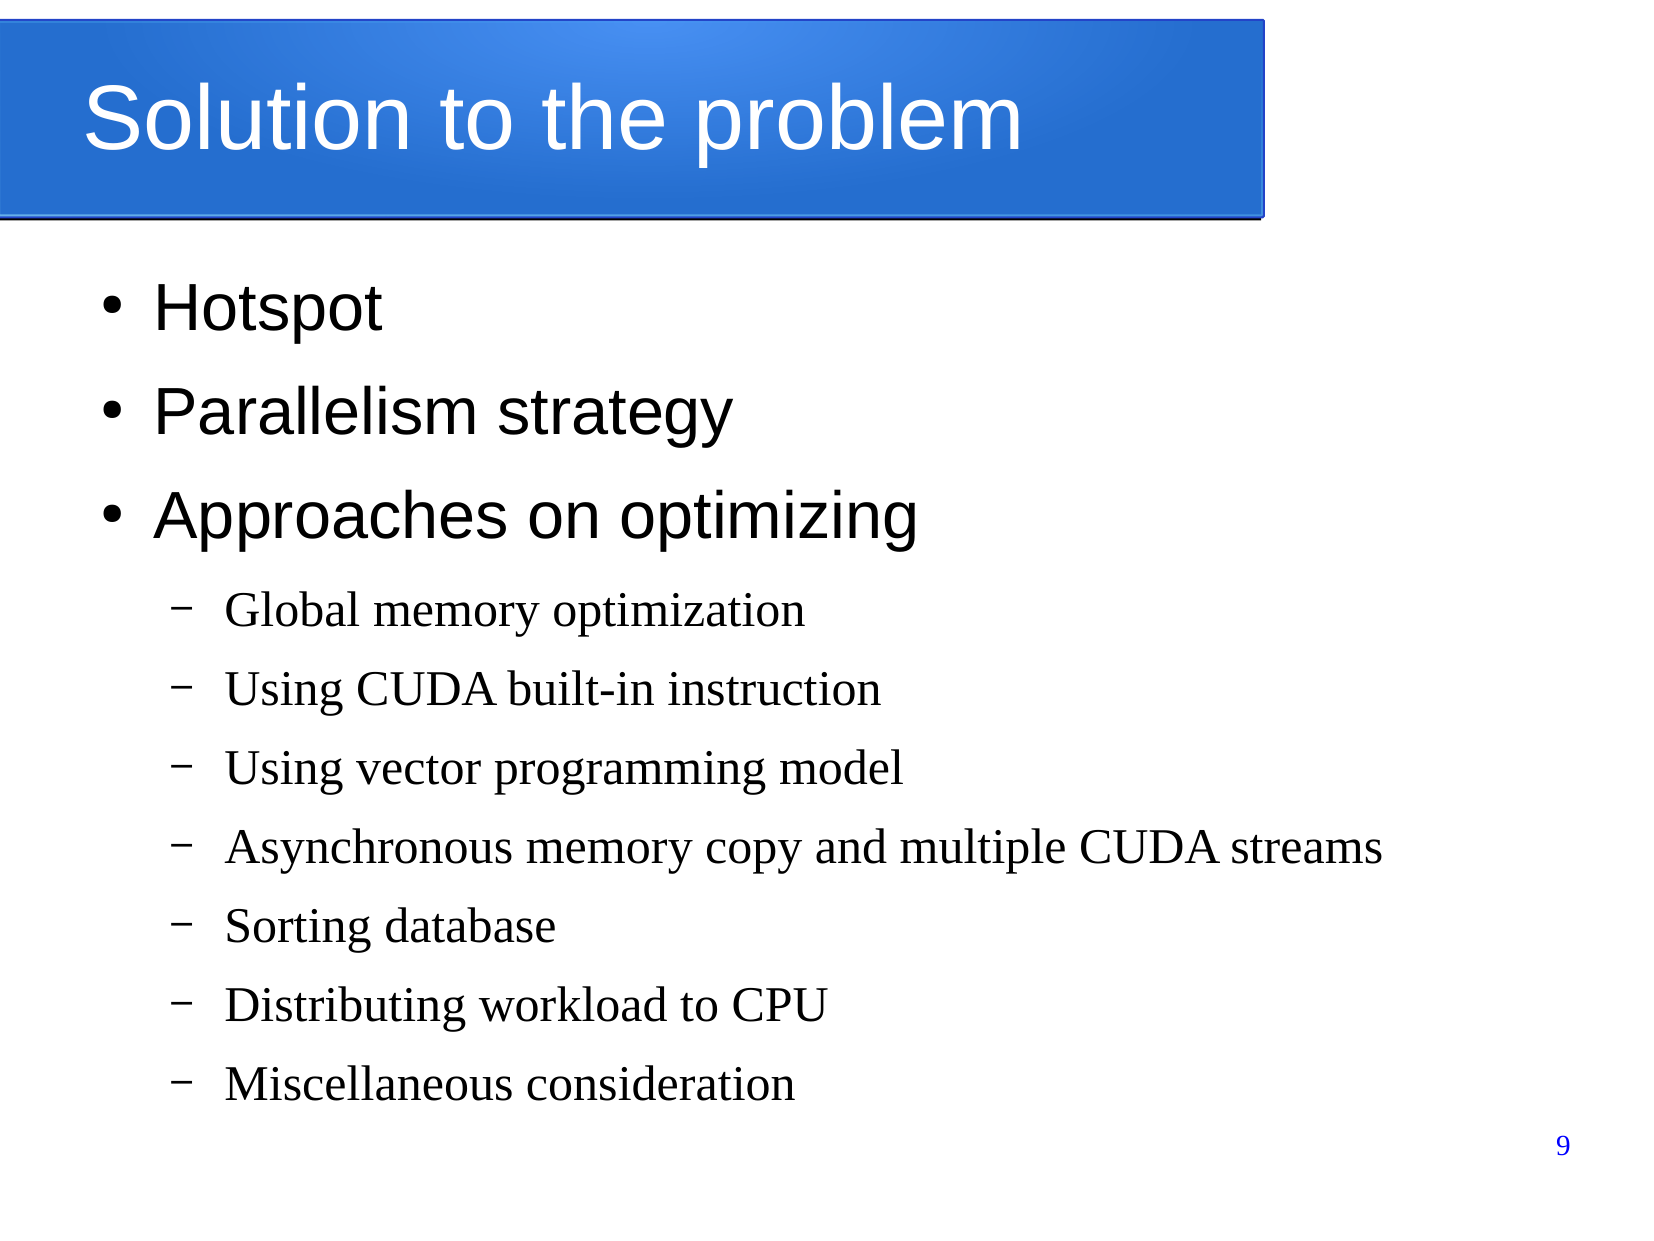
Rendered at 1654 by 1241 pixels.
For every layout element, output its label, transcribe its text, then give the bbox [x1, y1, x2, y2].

title Solution to the problem [82, 25, 1250, 211]
list Hotspot Parallelism strategy Approaches on optimizing Global memory optimization Using CUDA built-in instruction Using vector programming model Asynchronous memory copy and multiple CUDA streams Sorting database Distributing workload to CPU Miscellaneous consideration [82, 269, 1538, 1201]
